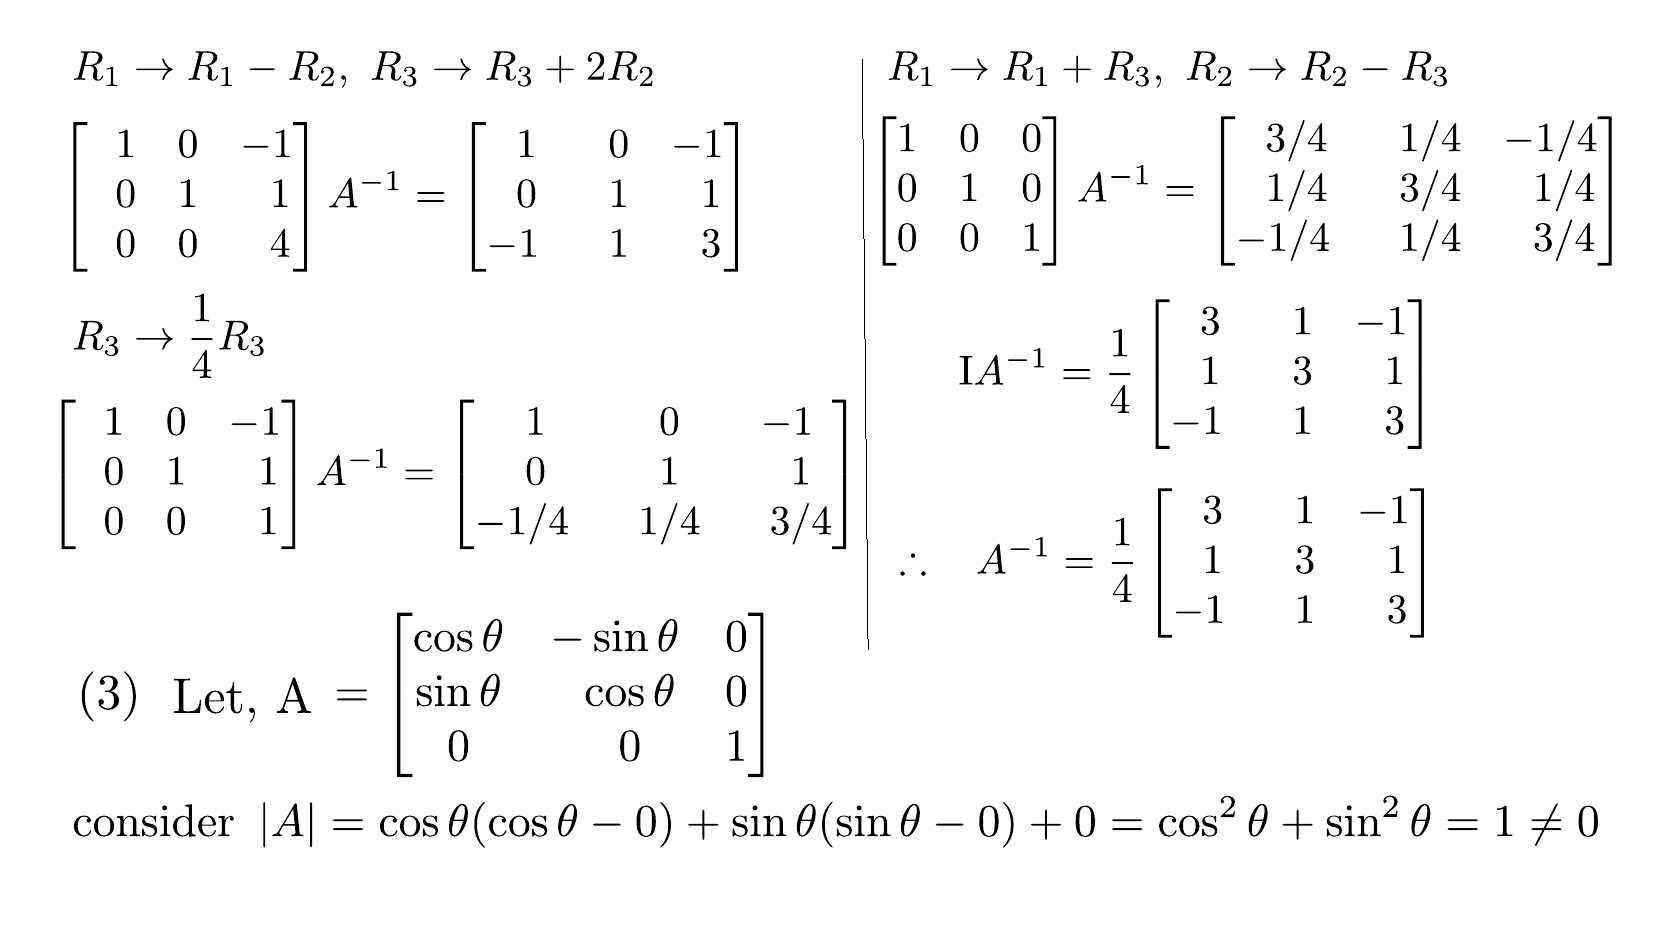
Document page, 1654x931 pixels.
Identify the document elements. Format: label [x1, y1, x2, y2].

text_box [888, 51, 1447, 88]
text_box [73, 795, 1598, 848]
text_box [79, 671, 136, 722]
text_box [977, 488, 1424, 638]
text_box [173, 677, 312, 723]
text_box [959, 299, 1422, 449]
text_box [62, 122, 738, 272]
text_box [73, 293, 264, 378]
text_box [336, 612, 764, 778]
text_box [871, 116, 1612, 266]
text_box [73, 51, 653, 88]
text_box [900, 553, 926, 576]
text_box [50, 399, 847, 550]
subtitle [47, 35, 1607, 898]
